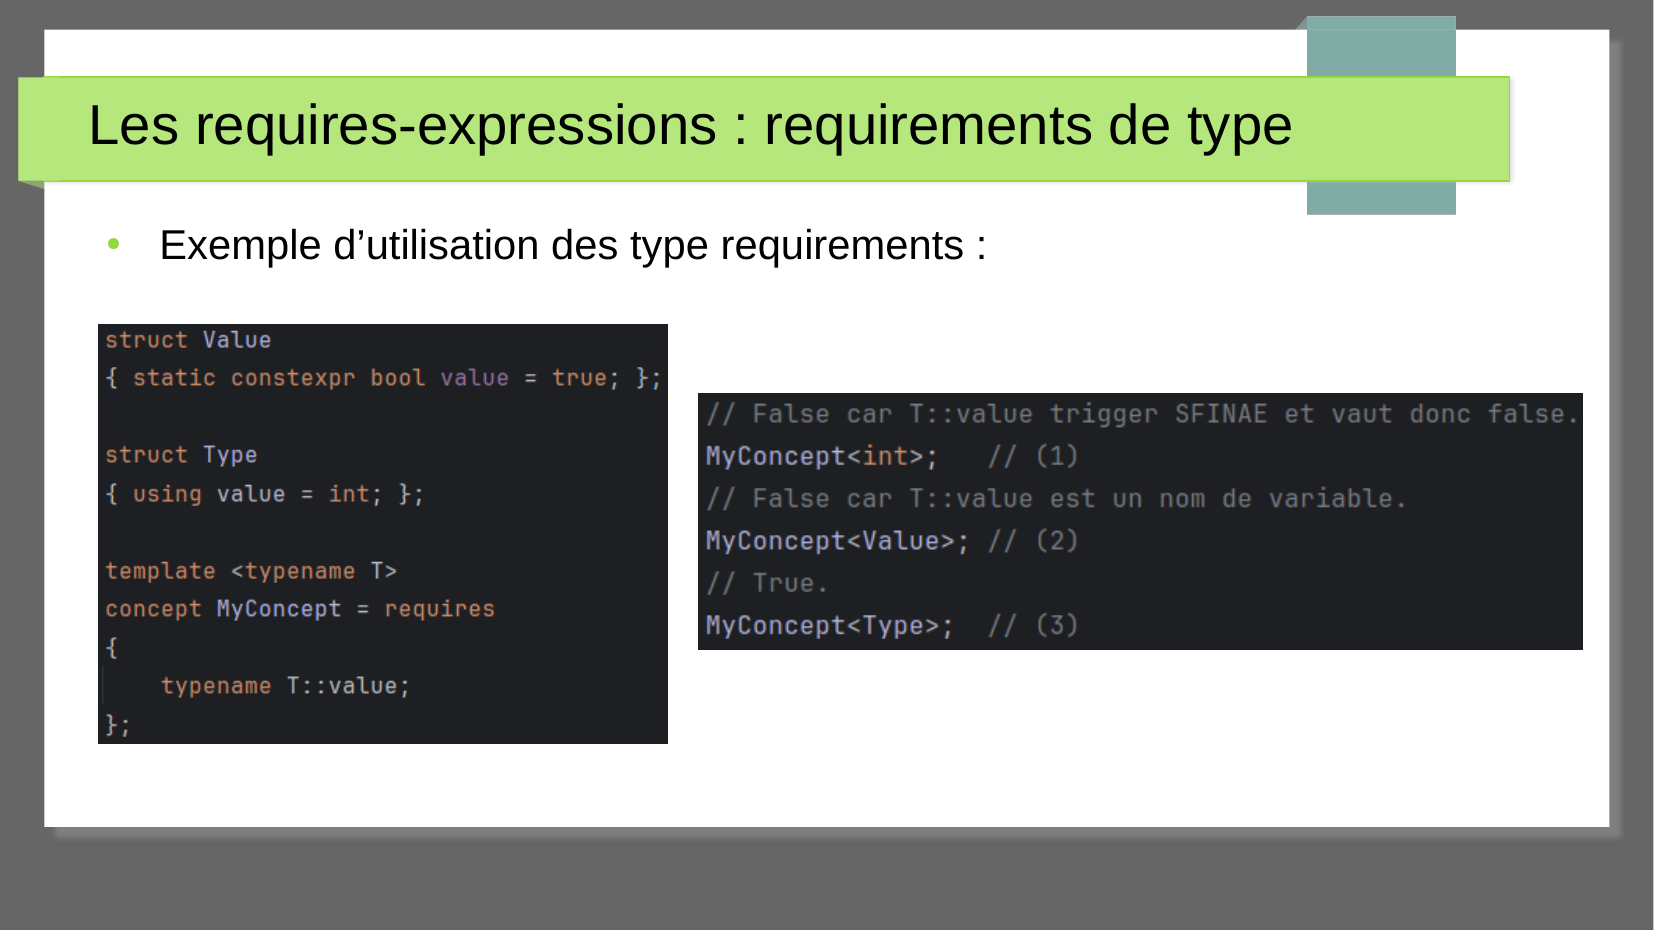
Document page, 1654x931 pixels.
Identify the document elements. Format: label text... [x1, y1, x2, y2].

list Exemple d’utilisation des type requirements : [88, 221, 1565, 813]
picture [98, 324, 668, 744]
title Les requires-expressions : requirements de type [88, 73, 1506, 178]
picture [698, 393, 1583, 650]
